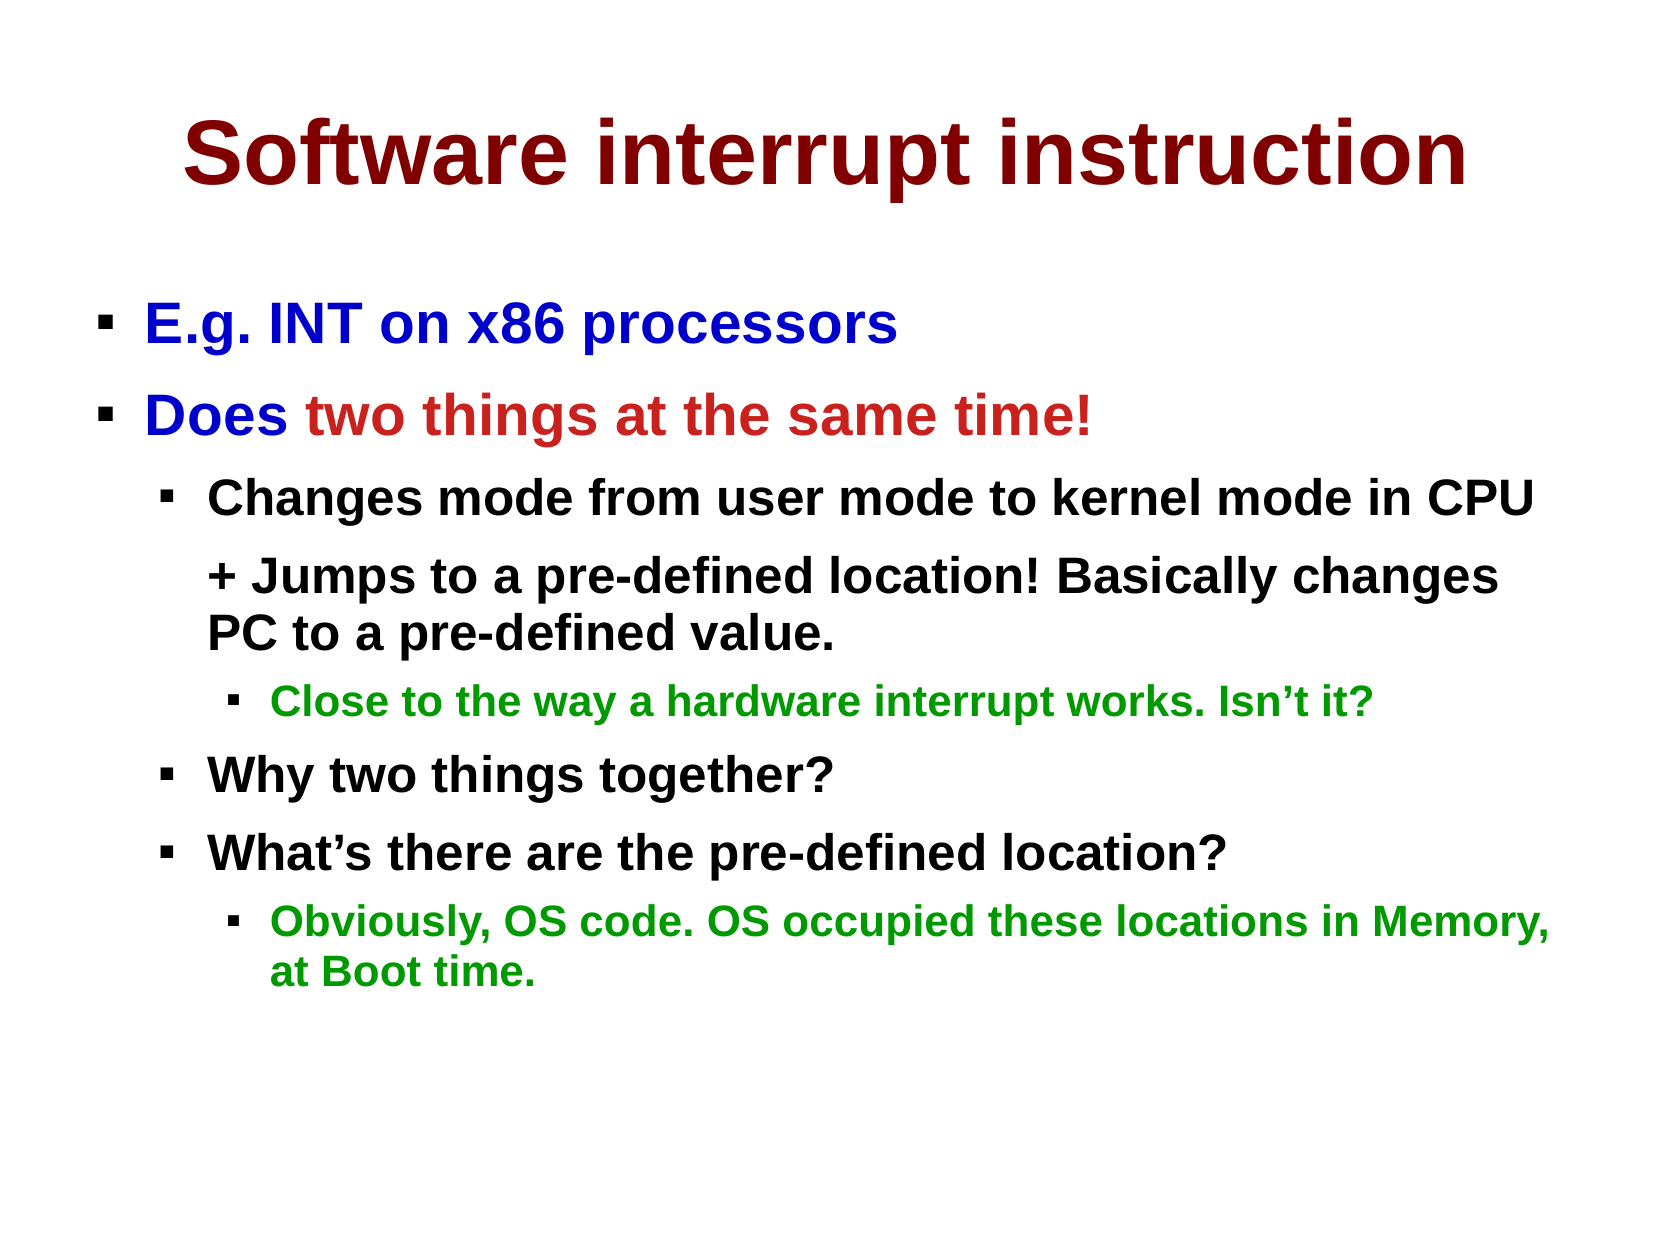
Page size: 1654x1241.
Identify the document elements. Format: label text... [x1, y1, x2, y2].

list E.g. INT on x86 processors Does two things at the same time! Changes mode from user mode to kernel mode in CPU + Jumps to a pre-defined location! Basically changes PC to a pre-defined value. Close to the way a hardware interrupt works. Isn’t it? Why two things together? What’s there are the pre-defined location? Obviously, OS code. OS occupied these locations in Memory, at Boot time. [82, 290, 1571, 1010]
title Software interrupt instruction [82, 49, 1571, 257]
